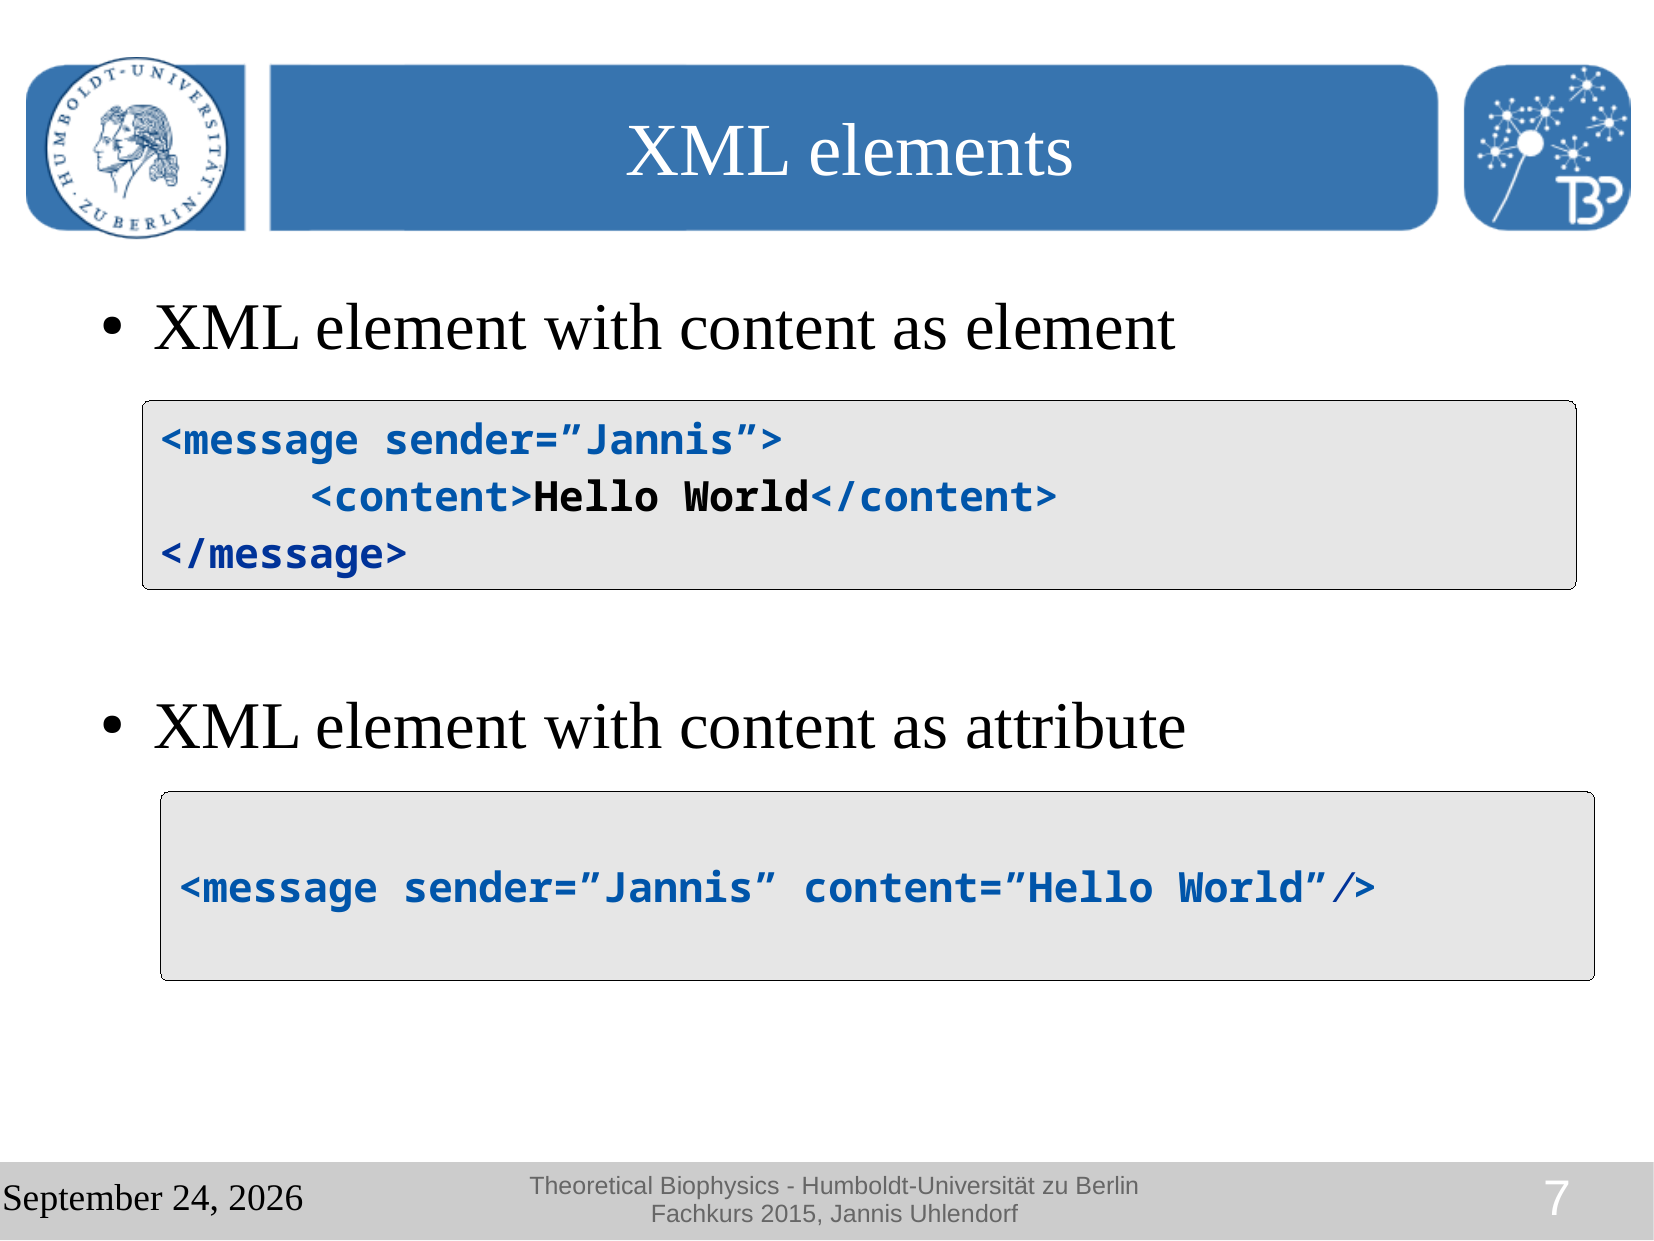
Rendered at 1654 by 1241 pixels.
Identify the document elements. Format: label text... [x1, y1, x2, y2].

list XML element with content as element XML element with content as attribute [82, 290, 1571, 1010]
title XML elements [266, 74, 1434, 227]
text_box <message sender=”Jannis”> <content>Hello World</content> </message> [142, 400, 1577, 590]
picture [26, 57, 1631, 248]
text_box <message sender=”Jannis” content=”Hello World”/> [160, 791, 1595, 981]
